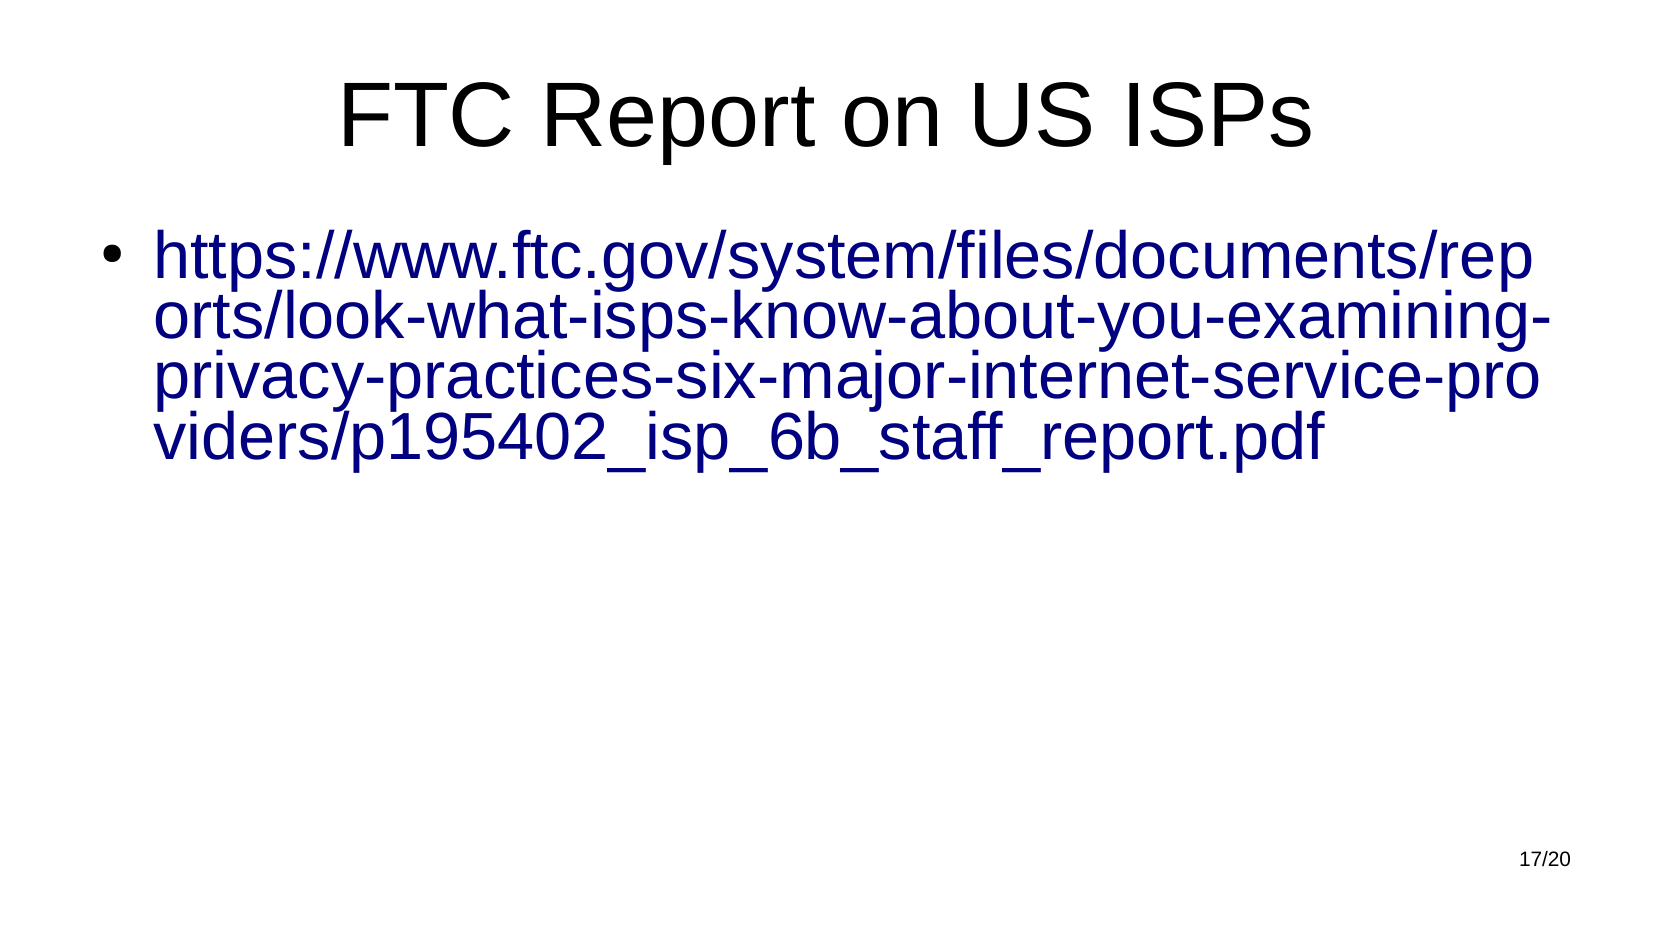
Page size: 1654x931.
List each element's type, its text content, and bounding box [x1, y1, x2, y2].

list https://www.ftc.gov/system/files/documents/reports/look-what-isps-know-about-you-examining-privacy-practices-six-major-internet-service-providers/p195402_isp_6b_staff_report.pdf [82, 217, 1571, 758]
title FTC Report on US ISPs [82, 37, 1571, 193]
